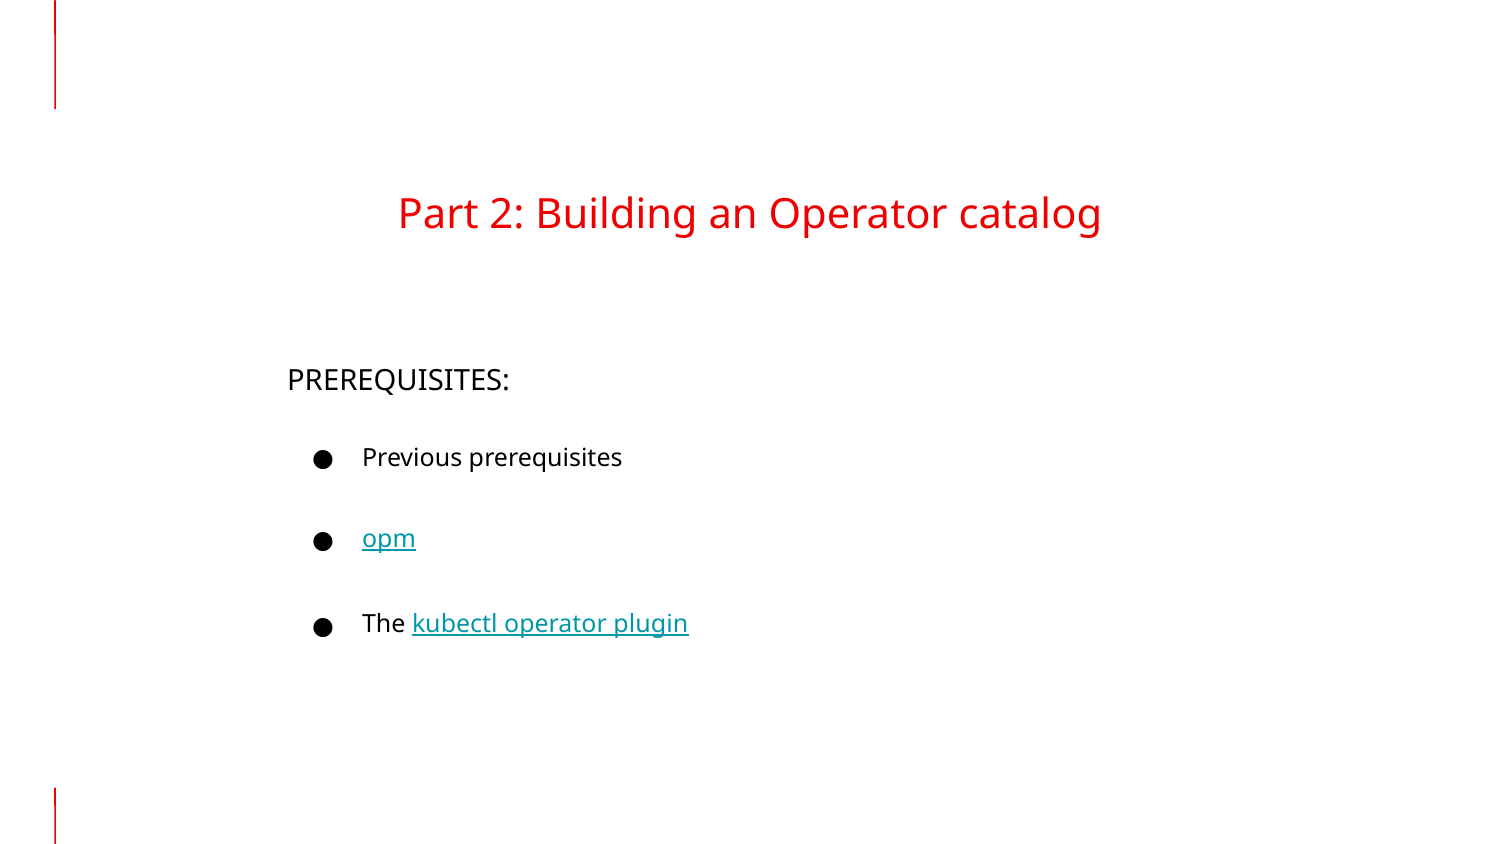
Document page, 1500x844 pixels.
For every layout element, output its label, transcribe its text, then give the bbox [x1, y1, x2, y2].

text_box PREREQUISITES: Previous prerequisites opm The kubectl operator plugin [287, 309, 1213, 673]
title Part 2: Building an Operator catalog [215, 171, 1285, 291]
